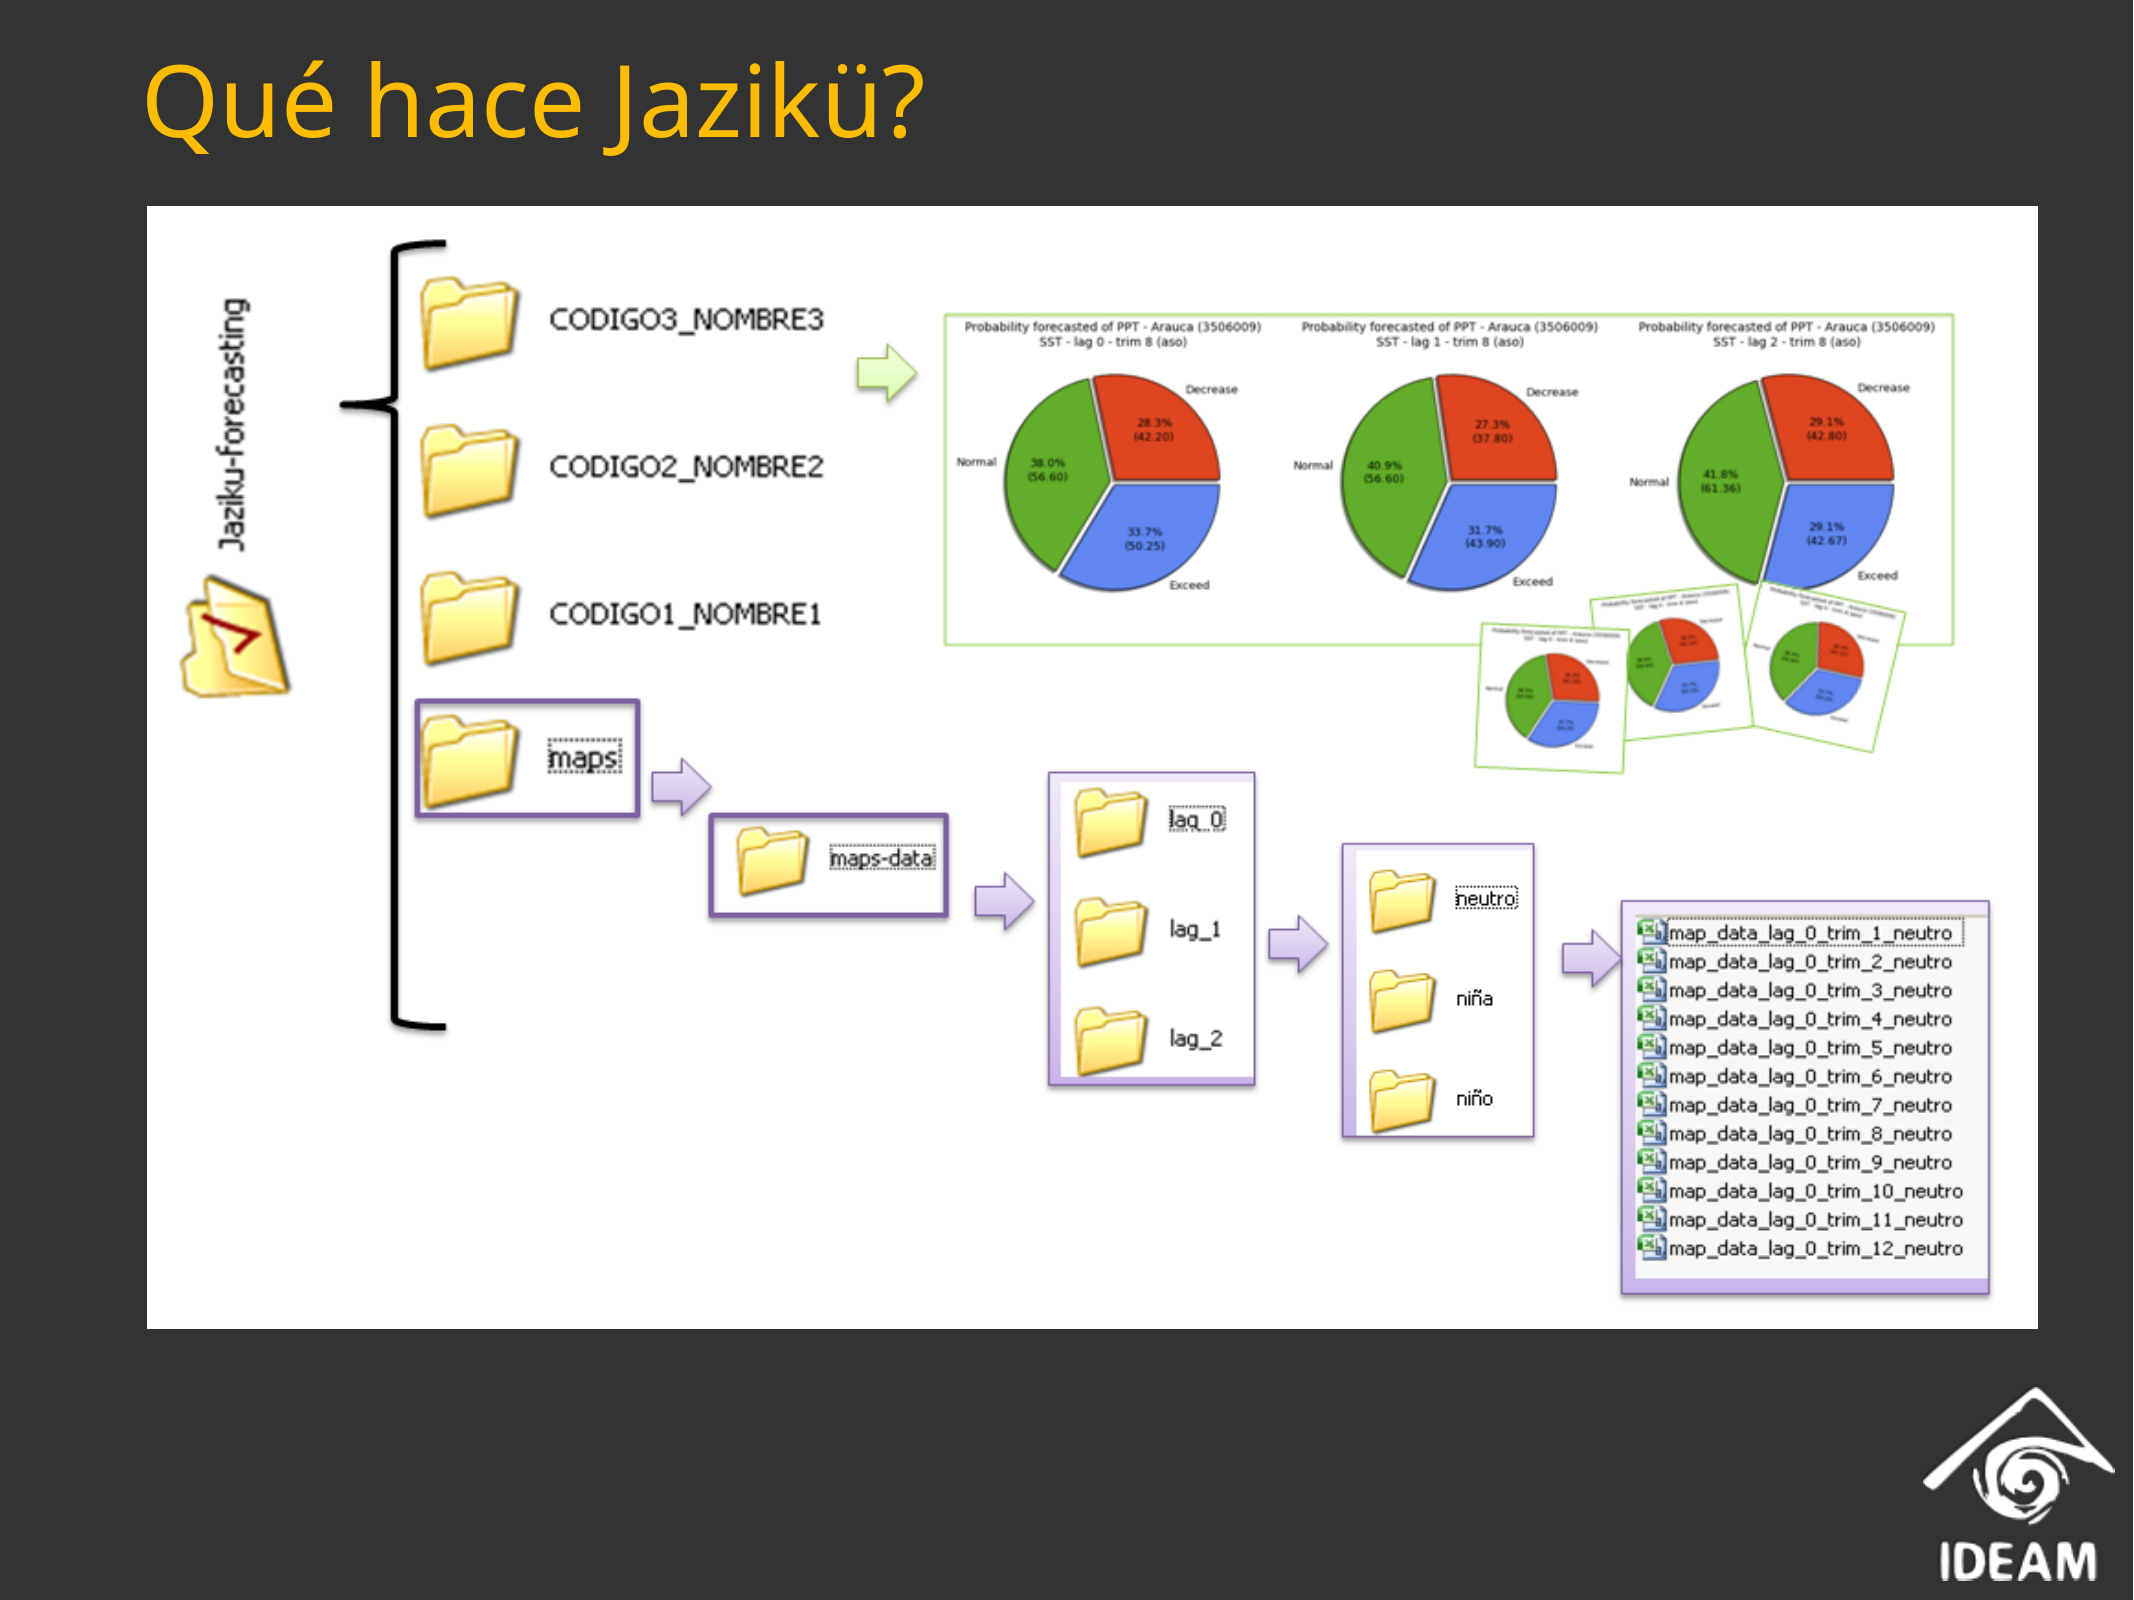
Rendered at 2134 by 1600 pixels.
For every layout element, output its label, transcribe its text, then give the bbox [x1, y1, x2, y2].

picture [1923, 1387, 2115, 1581]
text_box Qué hace Jazikü? [141, 29, 1920, 166]
picture [147, 206, 2038, 1329]
